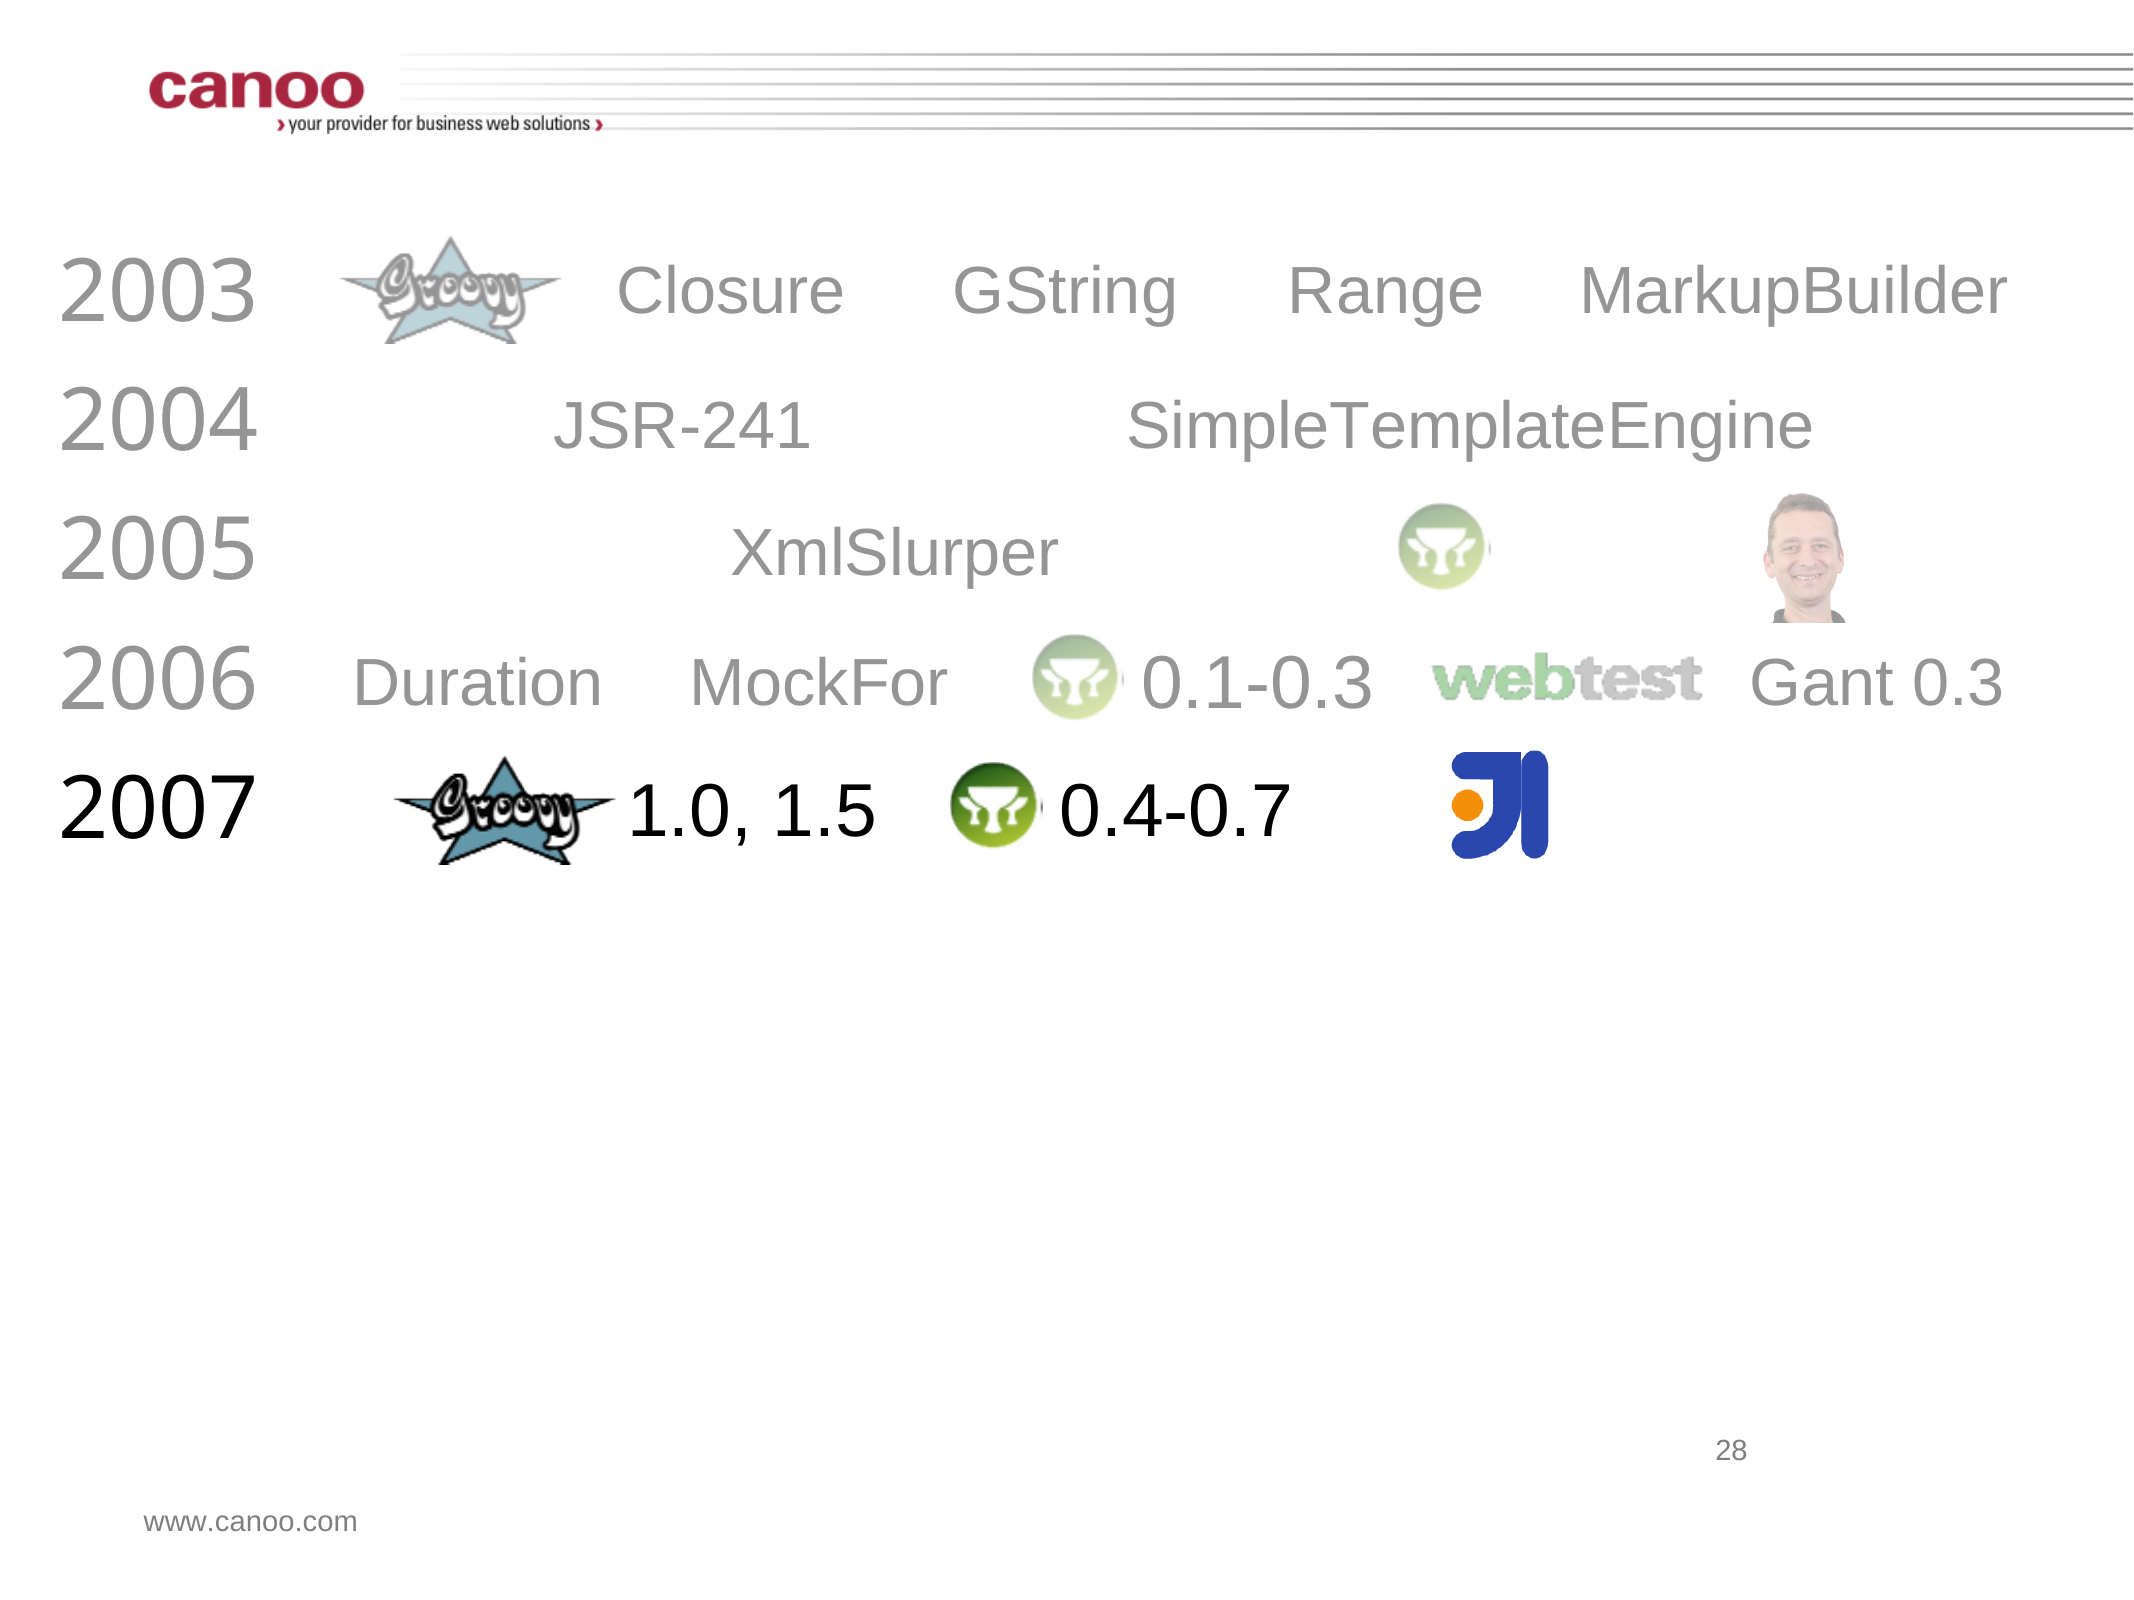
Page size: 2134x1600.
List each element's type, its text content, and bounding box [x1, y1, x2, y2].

text_box <number> [1705, 1423, 1758, 1474]
text_box 0.4-0.7 [1044, 754, 1309, 860]
picture [950, 762, 1043, 852]
text_box 1.0, 1.5 [612, 754, 892, 860]
picture [37, 225, 2101, 865]
text_box 2007 [43, 751, 297, 864]
picture [0, 21, 2134, 188]
